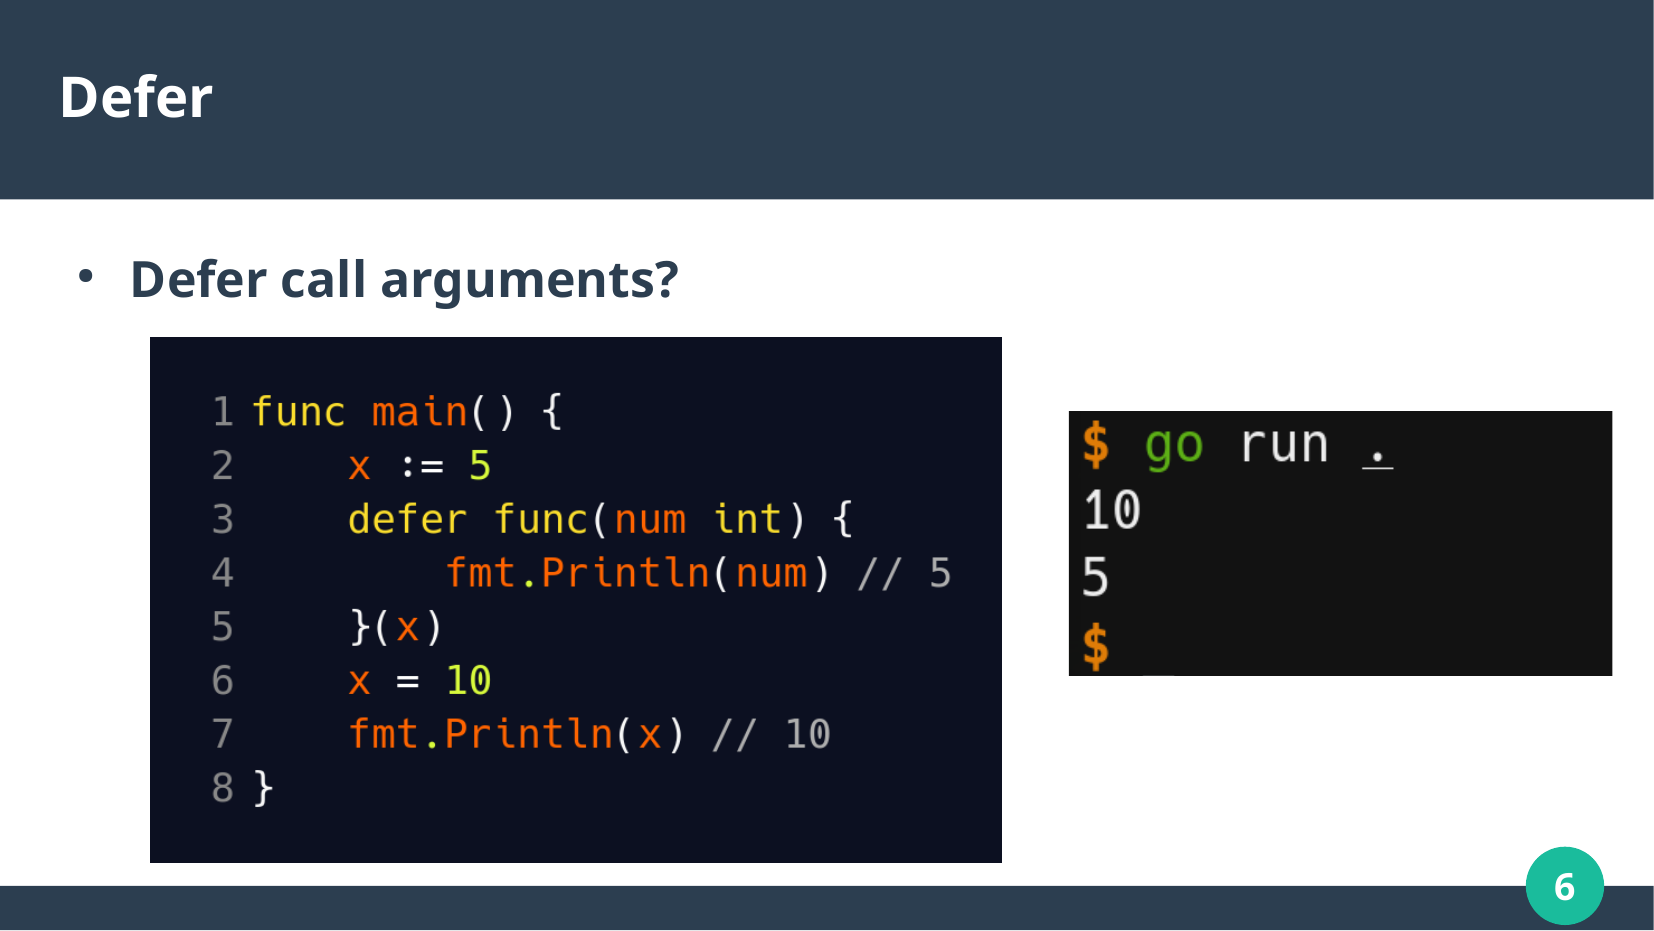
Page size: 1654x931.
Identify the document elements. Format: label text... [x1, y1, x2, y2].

list Defer call arguments? [59, 243, 1013, 864]
picture [150, 337, 1002, 863]
title Defer [59, 37, 1595, 155]
picture [1068, 411, 1613, 676]
